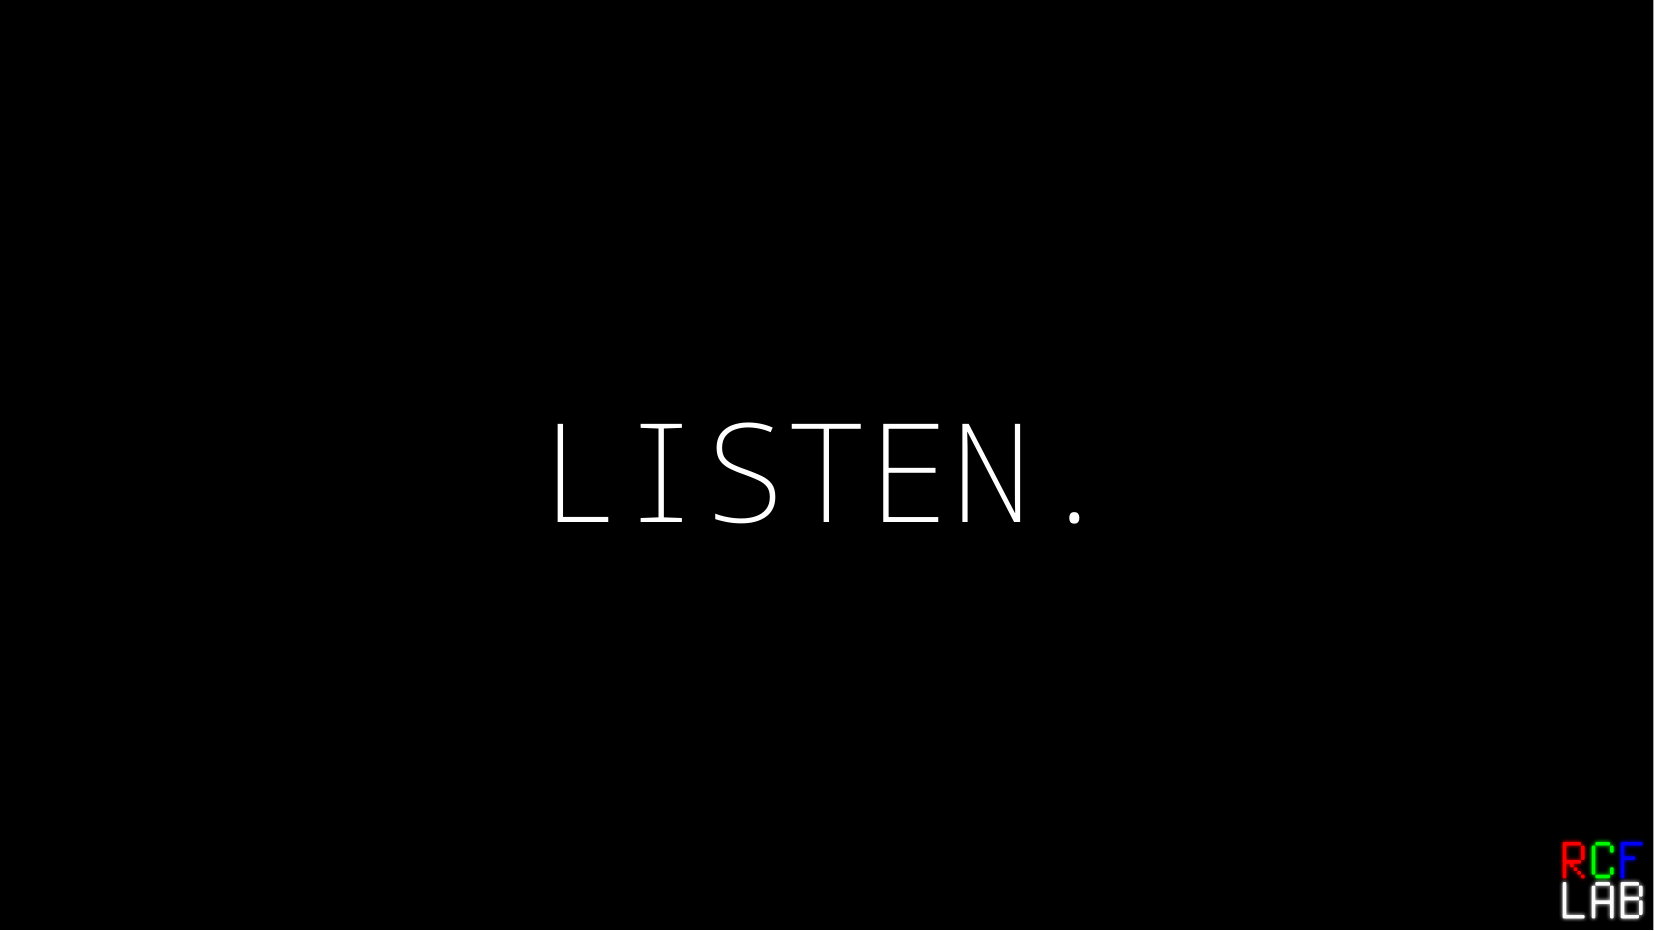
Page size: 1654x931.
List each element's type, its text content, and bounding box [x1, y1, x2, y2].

picture [1559, 838, 1646, 922]
text_box LISTEN. [183, 368, 1471, 562]
